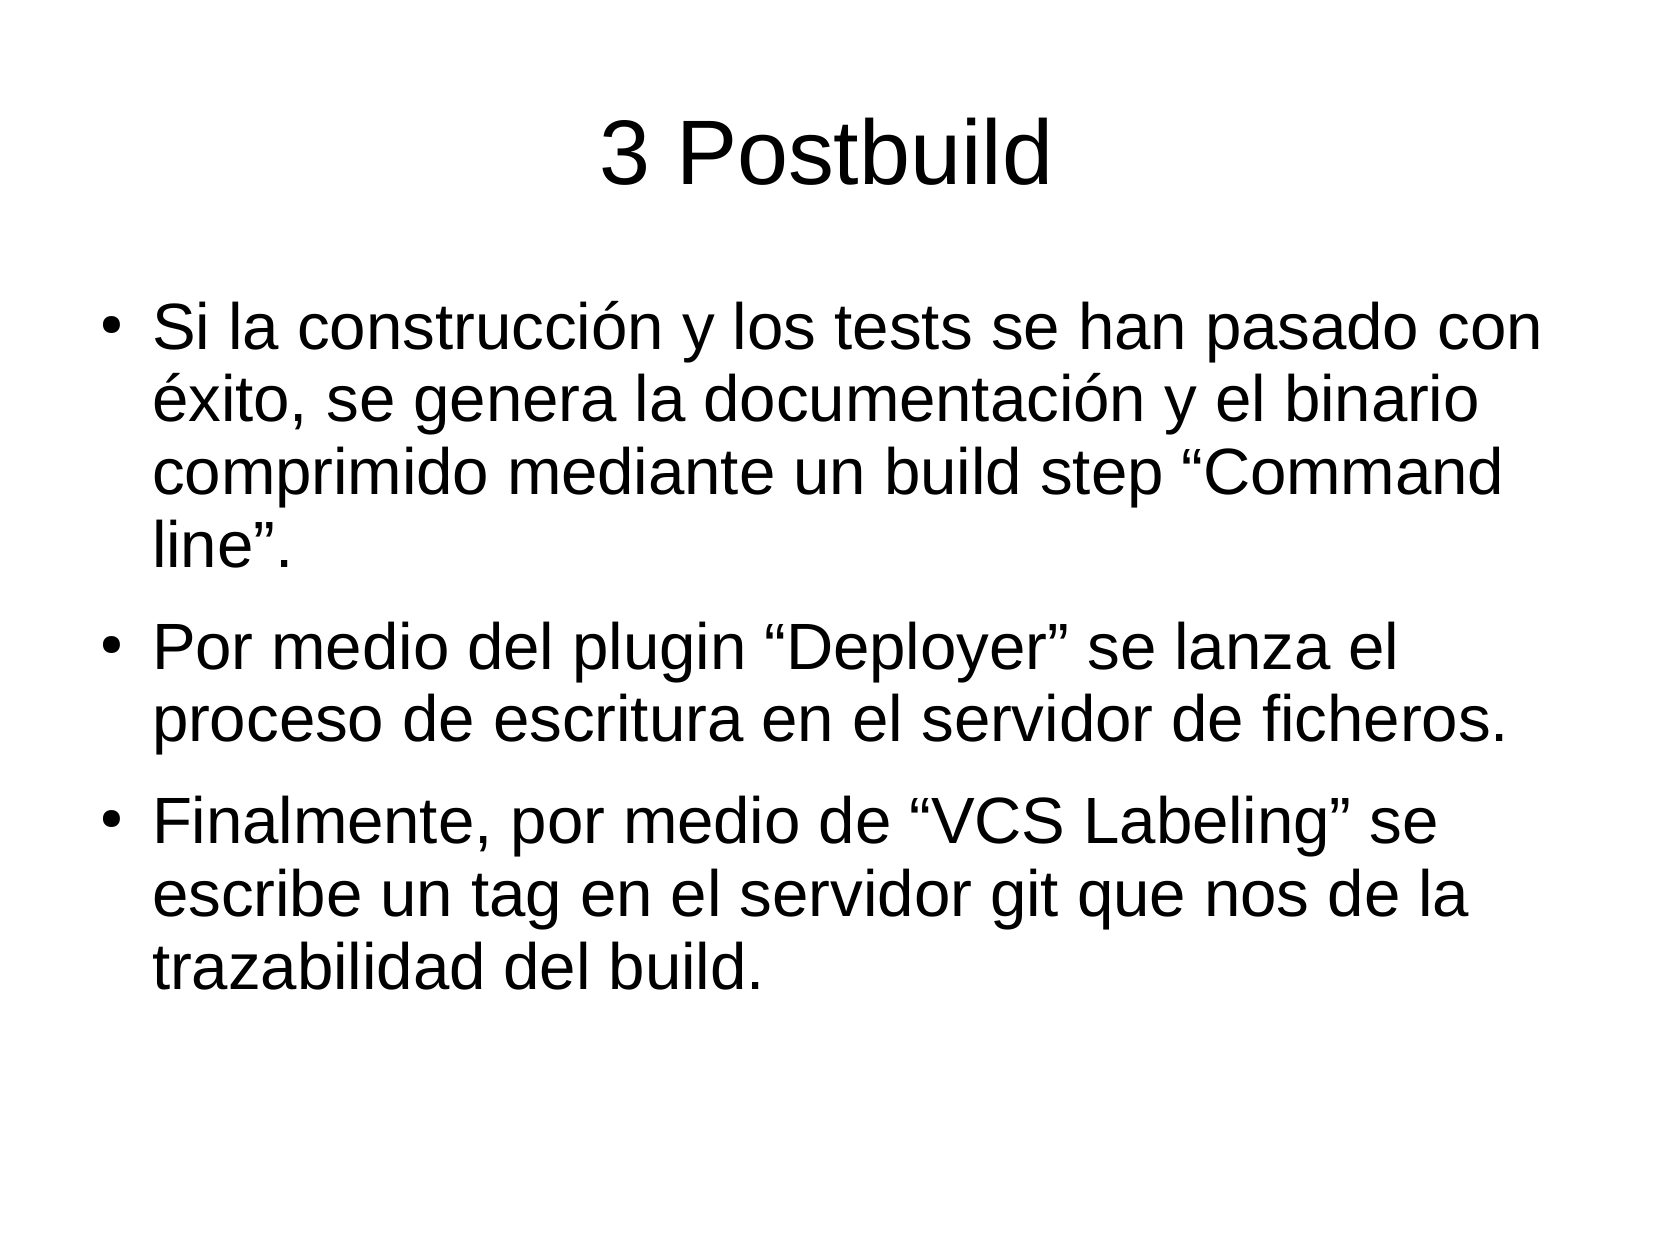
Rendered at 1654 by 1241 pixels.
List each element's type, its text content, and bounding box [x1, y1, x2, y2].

title 3 Postbuild [82, 49, 1571, 257]
list Si la construcción y los tests se han pasado con éxito, se genera la documentación y el binario comprimido mediante un build step “Command line”. Por medio del plugin “Deployer” se lanza el proceso de escritura en el servidor de ficheros. Finalmente, por medio de “VCS Labeling” se escribe un tag en el servidor git que nos de la trazabilidad del build. [82, 290, 1571, 1010]
